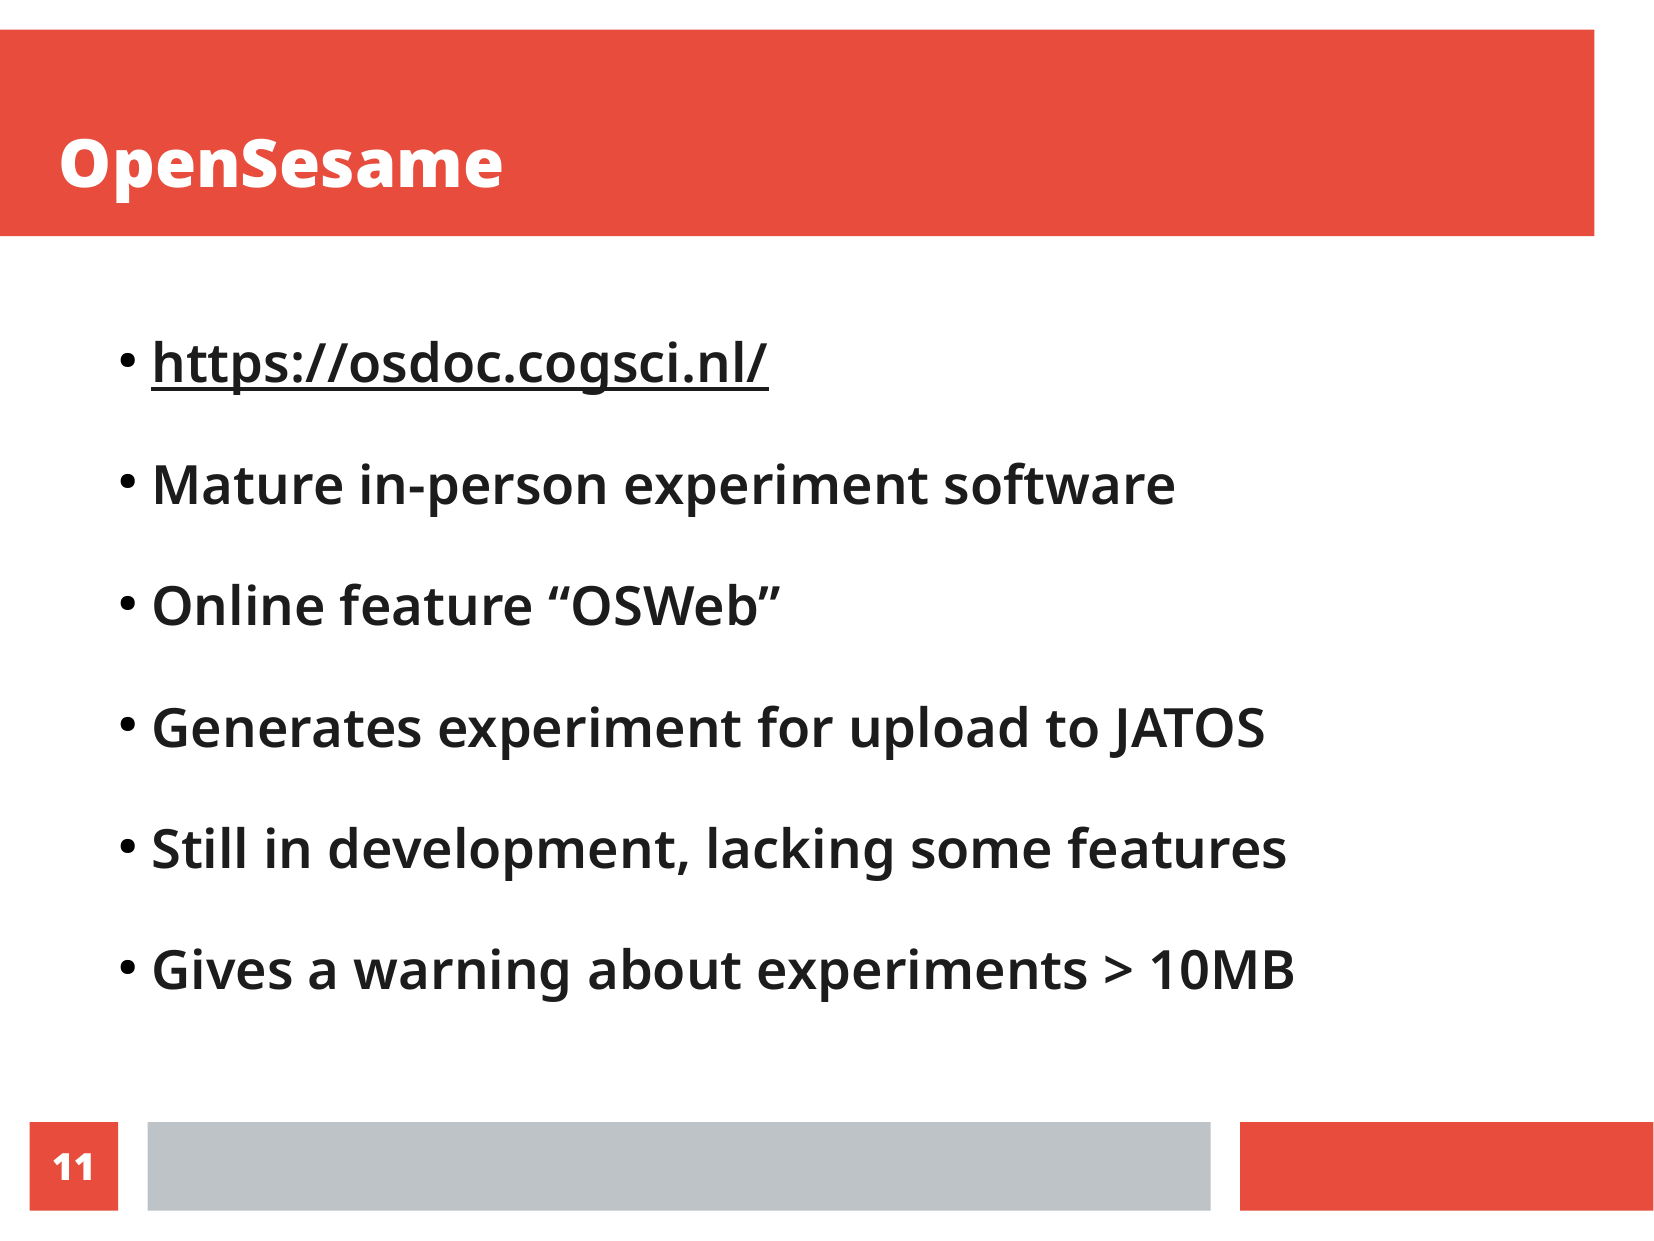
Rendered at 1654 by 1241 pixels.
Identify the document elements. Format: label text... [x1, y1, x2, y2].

list https://osdoc.cogsci.nl/ Mature in-person experiment software Online feature “OSWeb” Generates experiment for upload to JATOS Still in development, lacking some features Gives a warning about experiments > 10MB [59, 324, 1565, 1093]
title OpenSesame [59, 59, 1595, 207]
